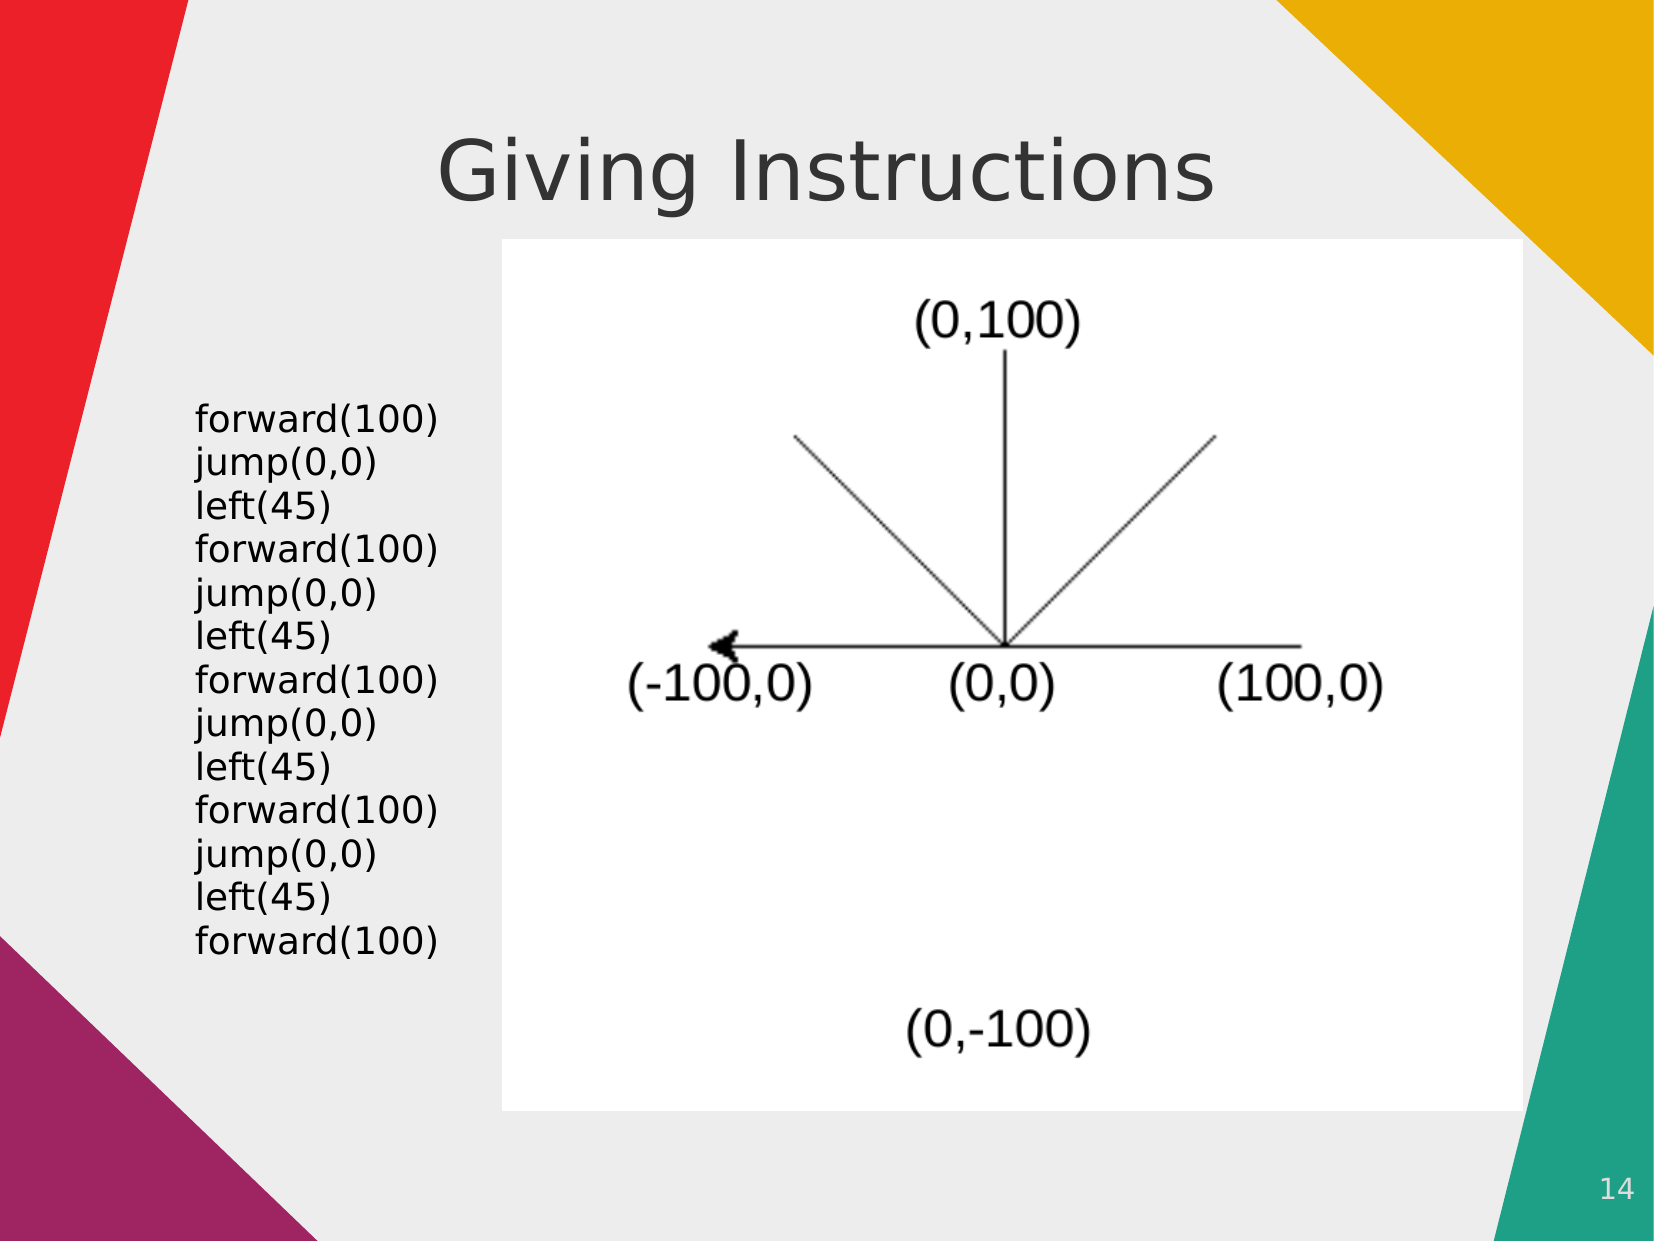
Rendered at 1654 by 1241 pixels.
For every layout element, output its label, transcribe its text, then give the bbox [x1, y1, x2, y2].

picture [502, 239, 1523, 1111]
title Giving Instructions [114, 73, 1539, 271]
text_box forward(100) jump(0,0) left(45) forward(100) jump(0,0) left(45) forward(100) jump(0,0) left(45) forward(100) jump(0,0) left(45) forward(100) [180, 390, 466, 971]
